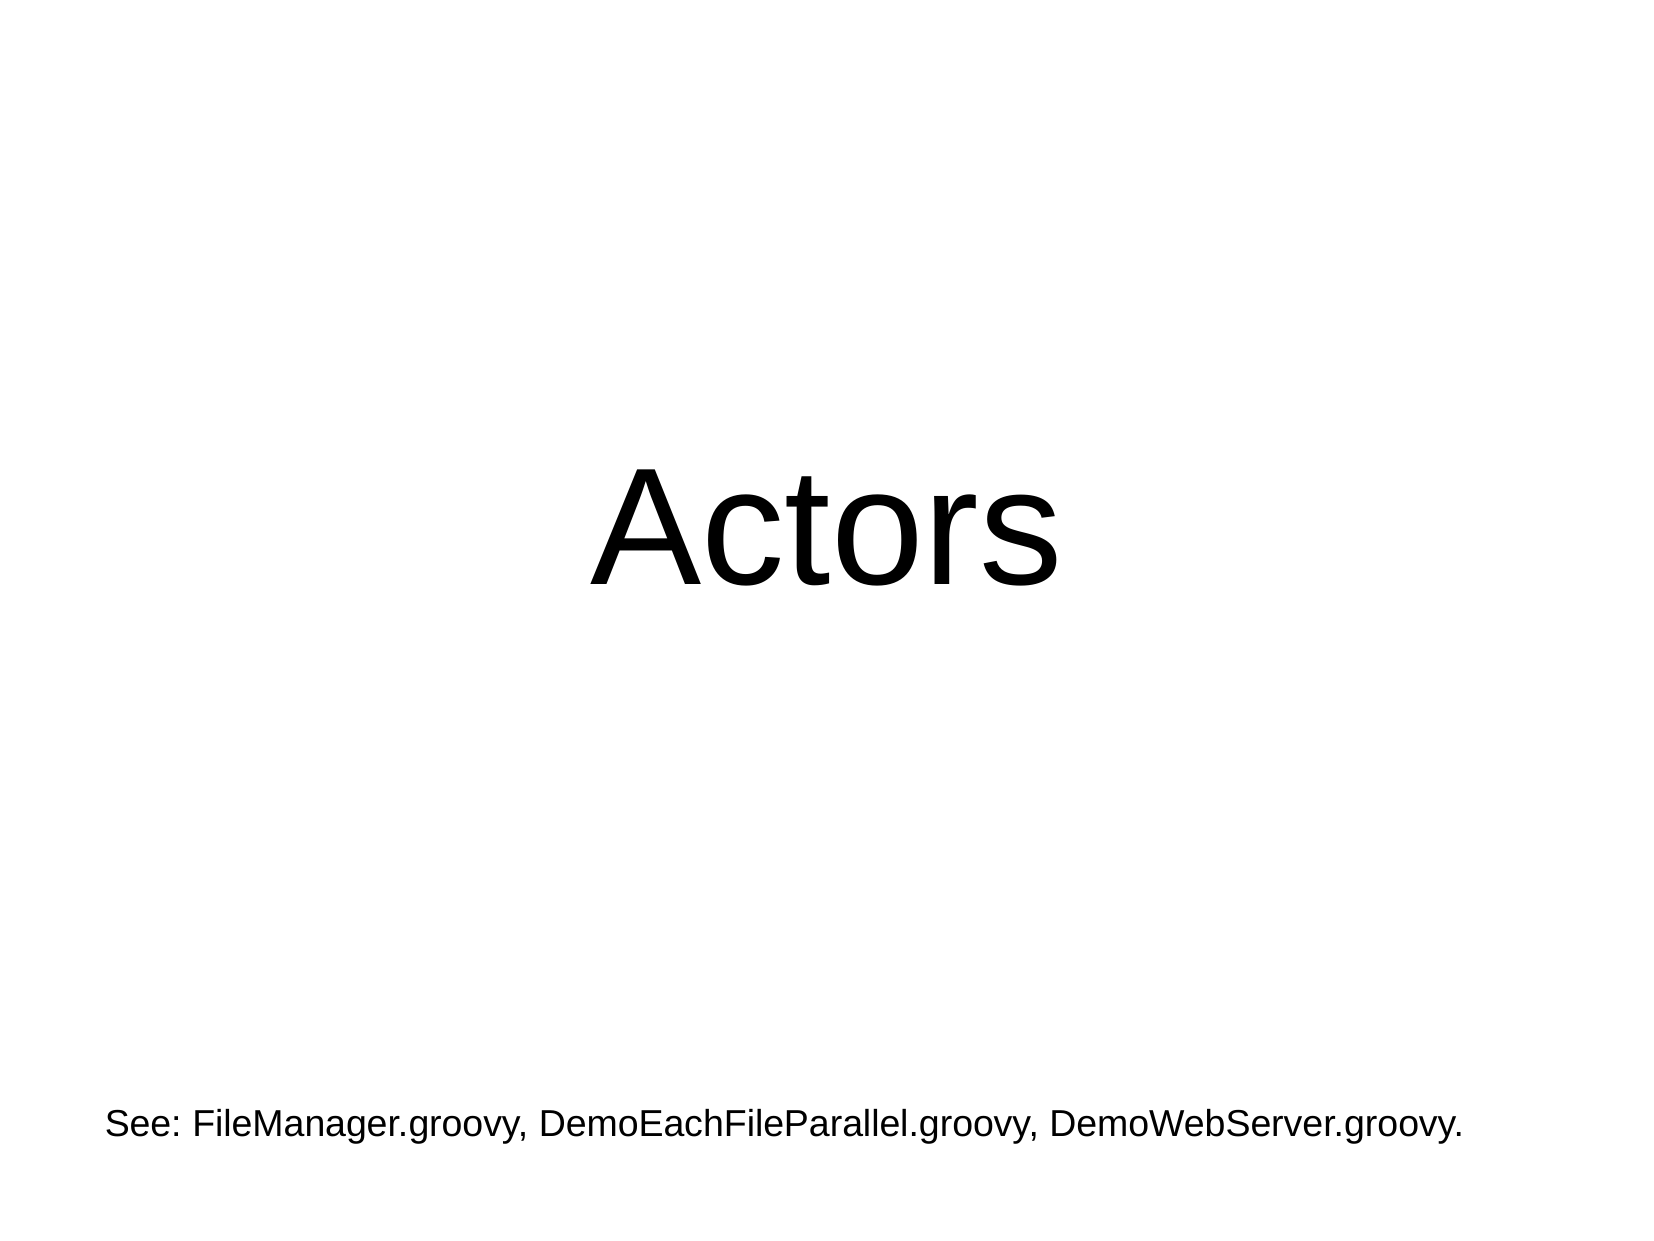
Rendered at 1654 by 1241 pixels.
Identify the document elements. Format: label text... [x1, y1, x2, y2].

text_box Actors [144, 426, 1510, 628]
text_box See: FileManager.groovy, DemoEachFileParallel.groovy, DemoWebServer.groovy. [90, 1095, 1591, 1152]
